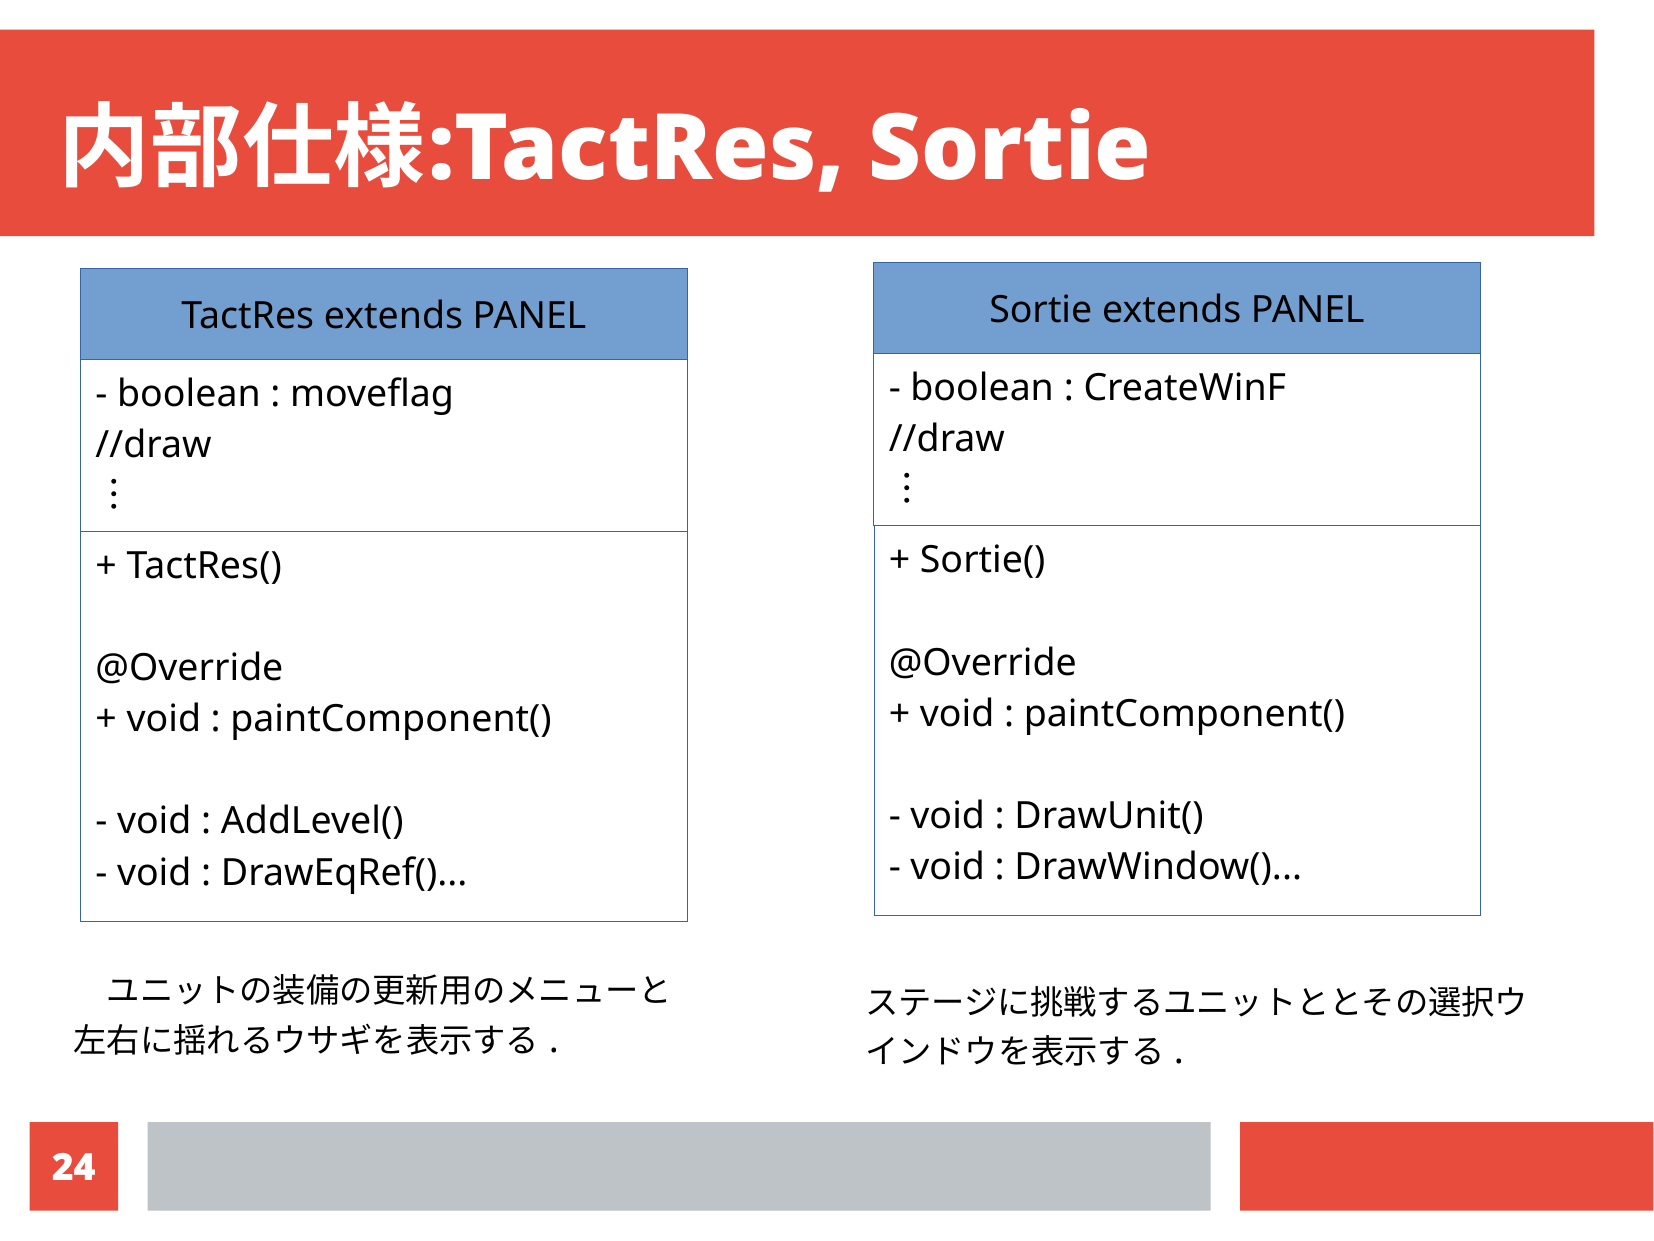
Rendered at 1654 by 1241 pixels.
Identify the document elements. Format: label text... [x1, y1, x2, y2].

text_box TactRes extends PANEL [80, 268, 688, 360]
text_box + TactRes() @Override + void : paintComponent() - void : AddLevel() - void : DrawEqRef()... [80, 531, 688, 922]
text_box ユニットの装備の更新用のメニューと左右に揺れるウサギを表示する. [59, 956, 709, 1123]
text_box - boolean : moveflag //draw ︙ [80, 360, 688, 531]
text_box - boolean : CreateWinF //draw ︙ [873, 354, 1481, 526]
title 内部仕様 :TactRes, Sortie [59, 59, 1595, 207]
text_box Sortie extends PANEL [873, 262, 1481, 354]
text_box ステージに挑戦するユニットととその選択ウインドウを表示する. [850, 968, 1571, 1089]
text_box + Sortie() @Override + void : paintComponent() - void : DrawUnit() - void : DrawWindow()... [874, 525, 1481, 916]
